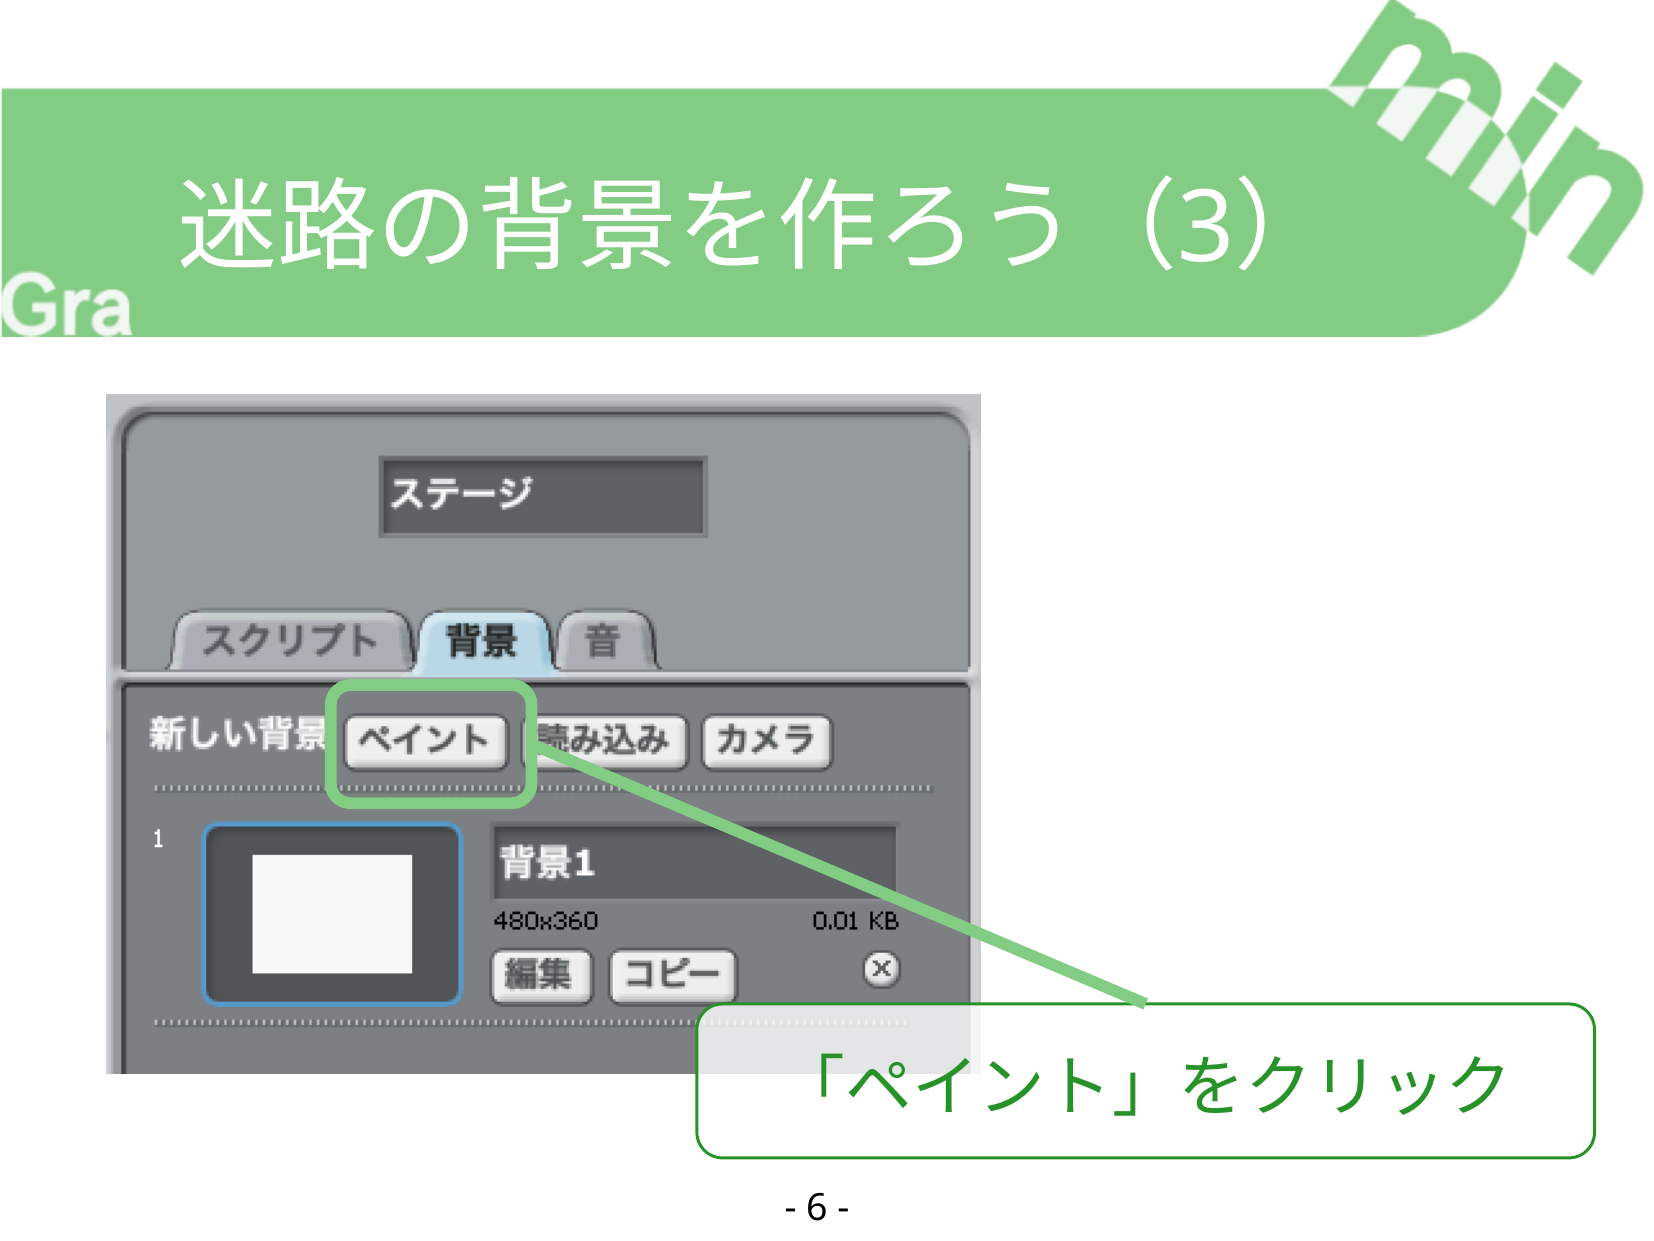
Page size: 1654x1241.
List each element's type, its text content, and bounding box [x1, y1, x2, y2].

text_box - 6 - [769, 1173, 884, 1241]
text_box 「ペイント」をクリック [696, 1003, 1595, 1158]
title 迷路の背景を作ろう（3） [11, 134, 1501, 303]
picture [1, 0, 1654, 337]
picture [337, 691, 525, 797]
picture [106, 394, 981, 1074]
